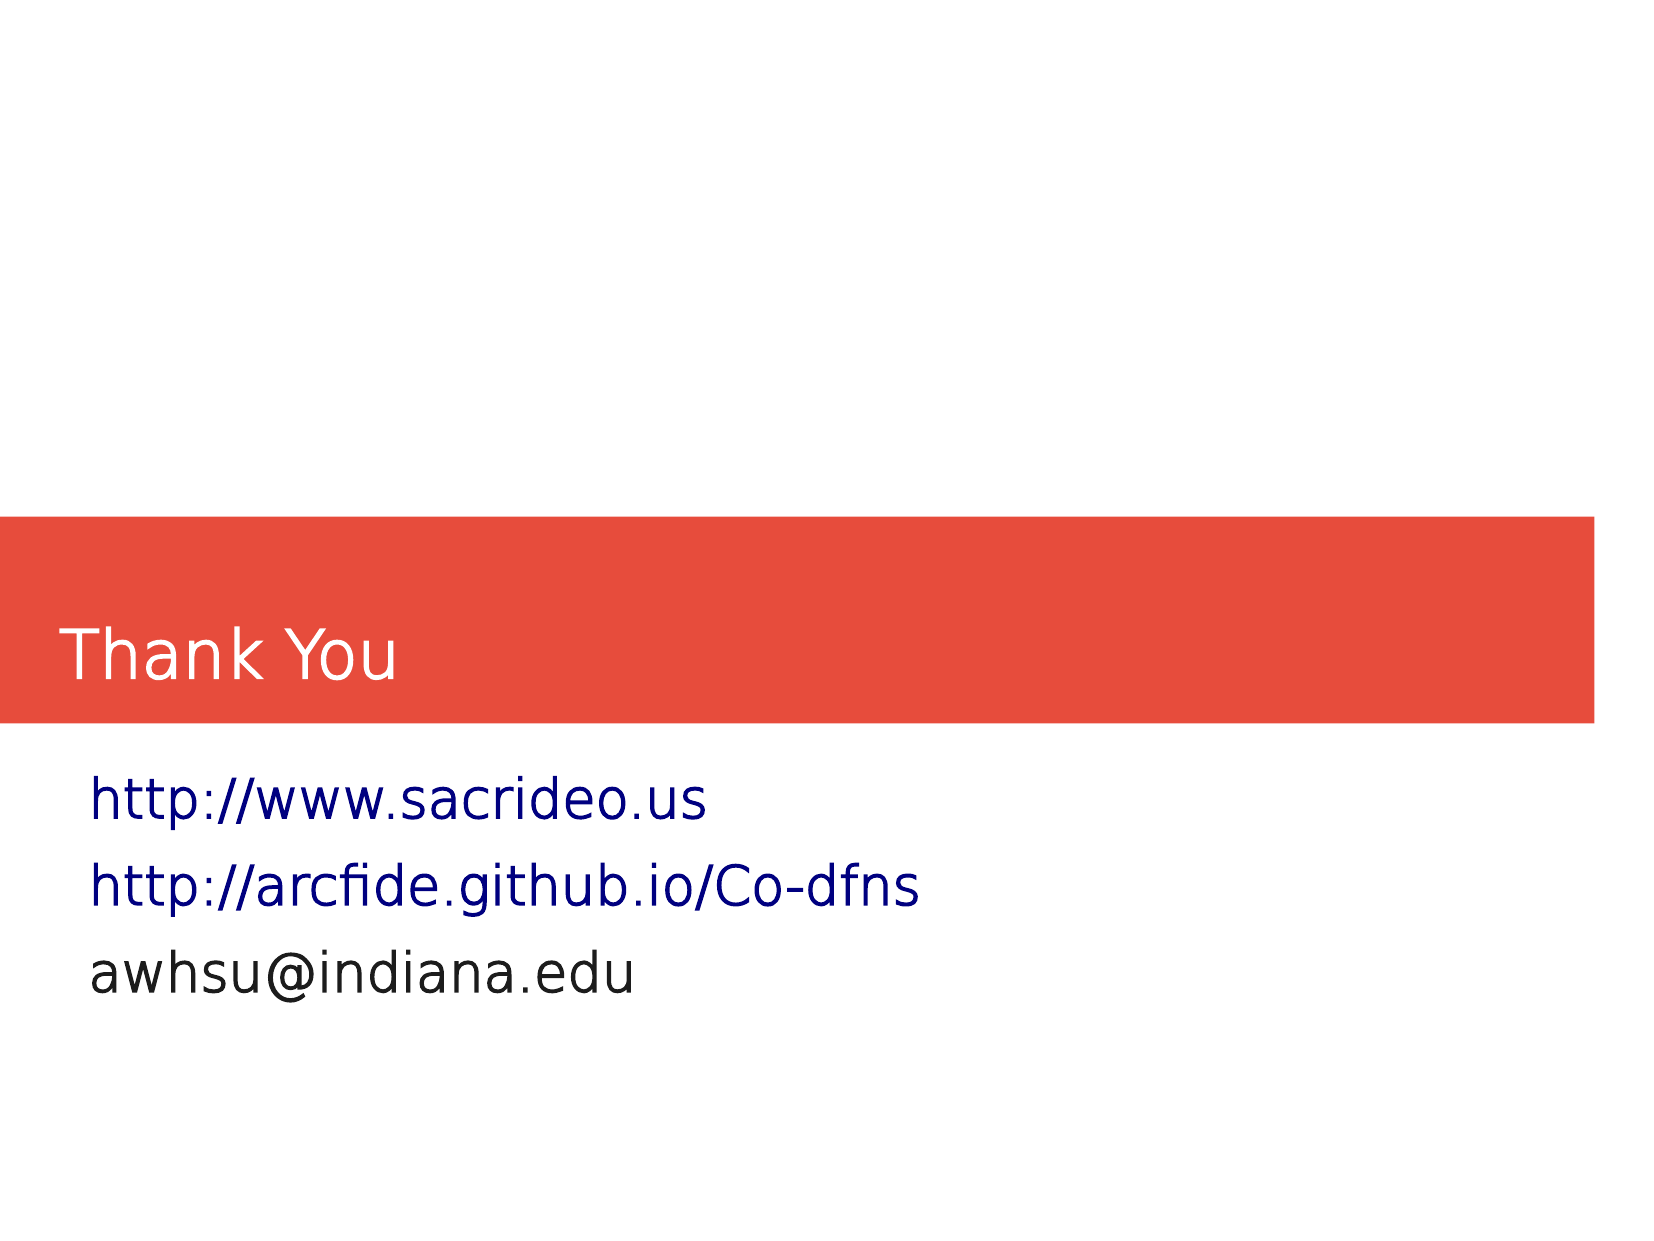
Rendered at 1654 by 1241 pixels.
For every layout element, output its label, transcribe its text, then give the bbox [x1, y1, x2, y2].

list http://www.sacrideo.us http://arcfide.github.io/Co-dfns awhsu@indiana.edu [88, 767, 1595, 1182]
title Thank You [59, 546, 1595, 694]
